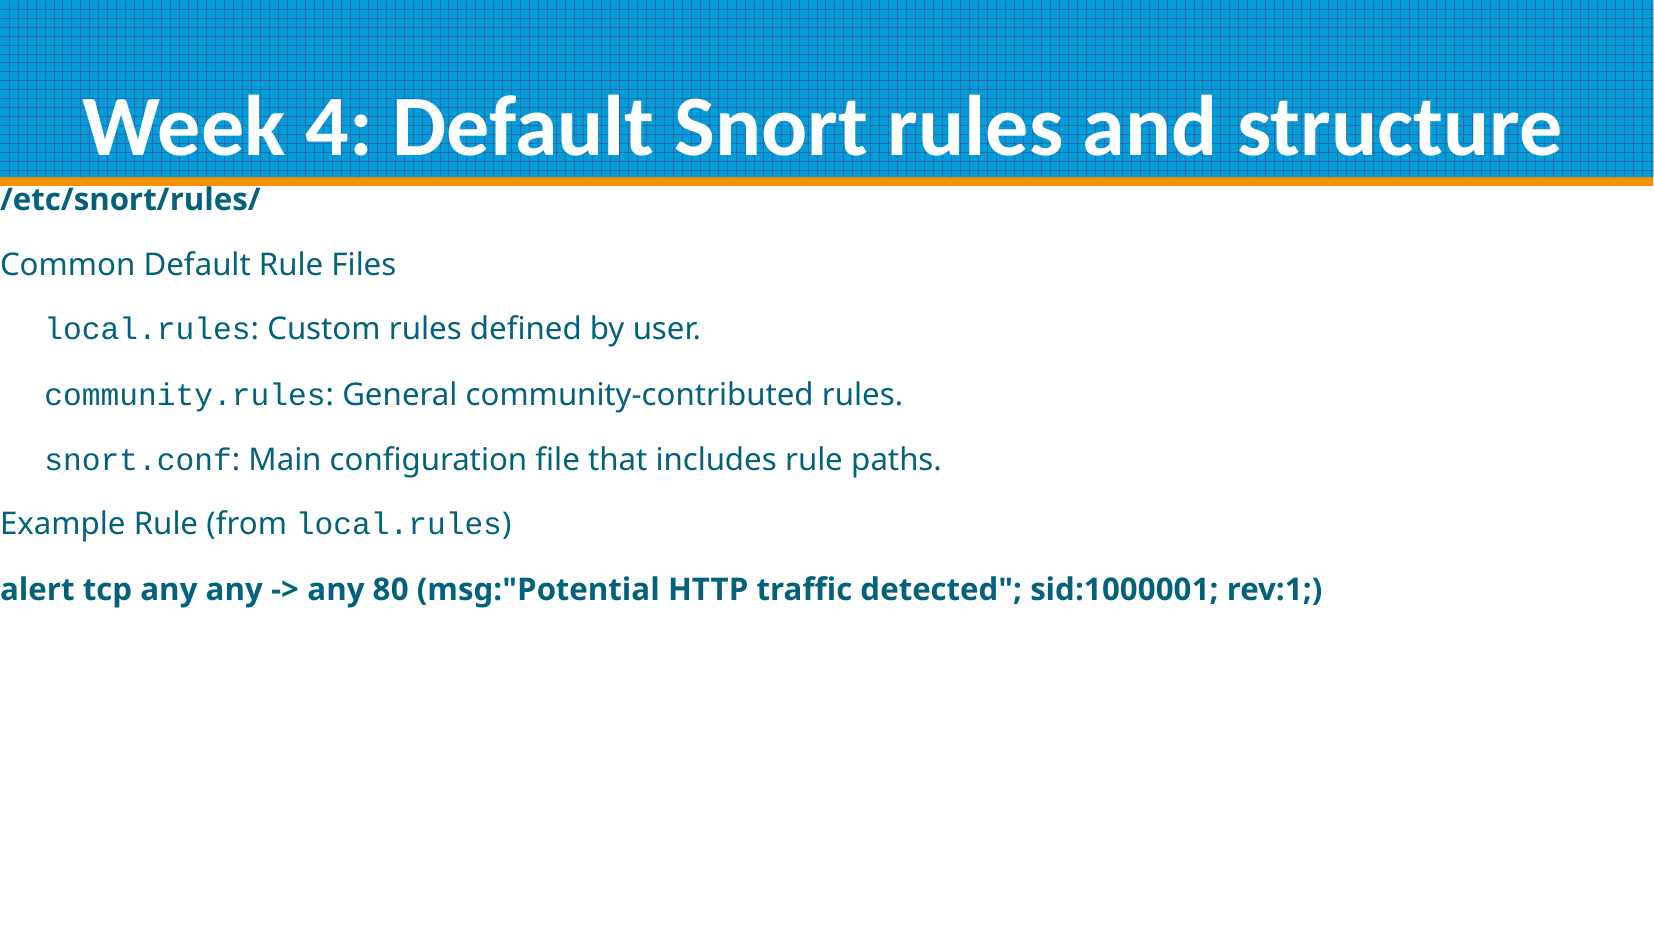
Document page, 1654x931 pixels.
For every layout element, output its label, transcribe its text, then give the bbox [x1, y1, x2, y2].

list /etc/snort/rules/ Common Default Rule Files local.rules: Custom rules defined by user. community.rules: General community-contributed rules. snort.conf: Main configuration file that includes rule paths. Example Rule (from local.rules) alert tcp any any -> any 80 (msg:"Potential HTTP traffic detected"; sid:1000001; rev:1;) [0, 177, 1571, 916]
title Week 4: Default Snort rules and structure [82, 14, 1571, 177]
